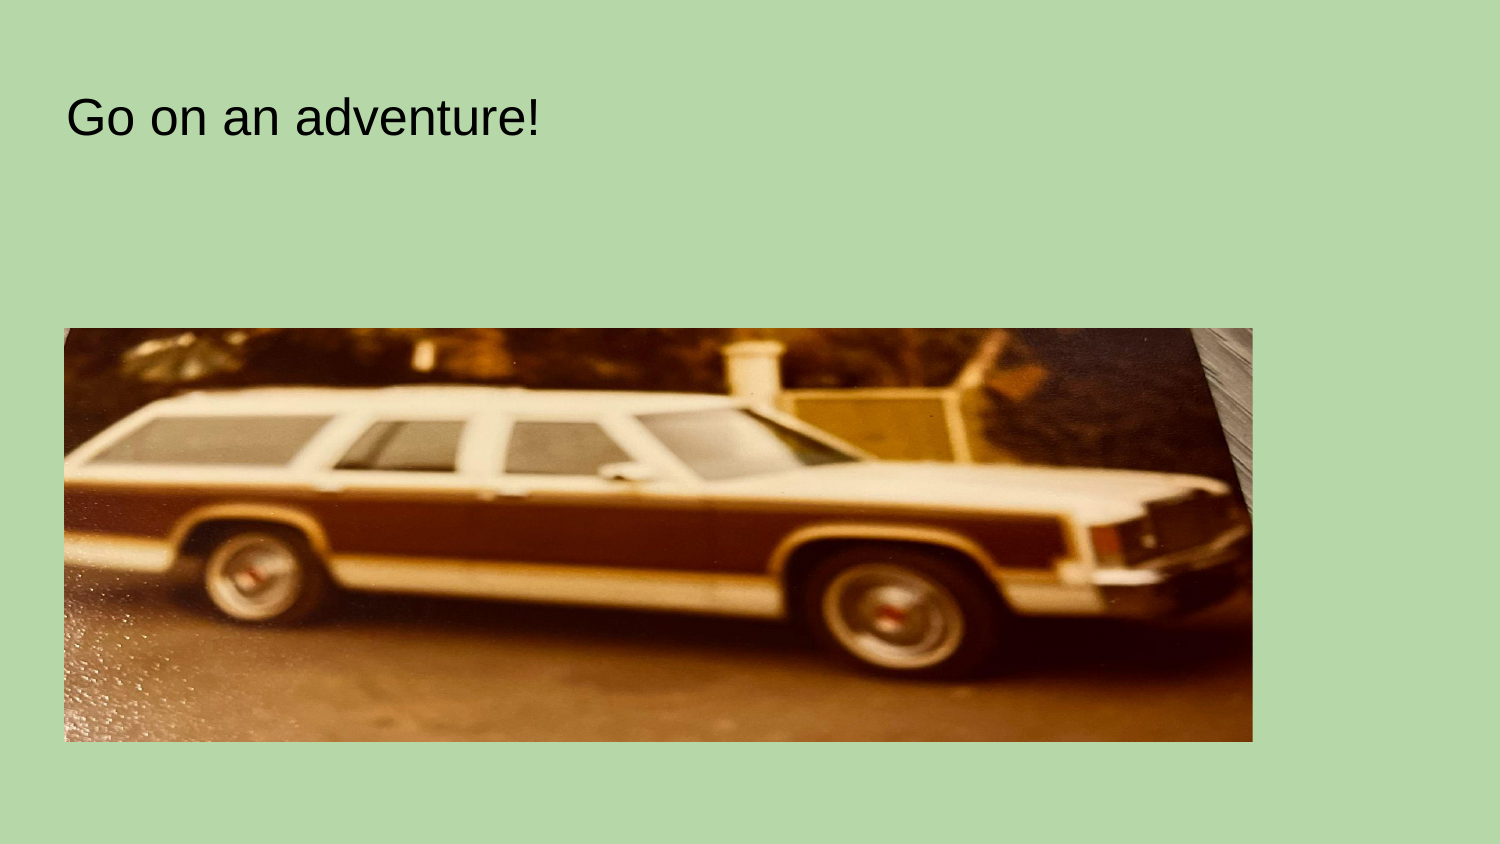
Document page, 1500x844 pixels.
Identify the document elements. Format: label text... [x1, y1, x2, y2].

title Go on an adventure! [51, 72, 1449, 167]
picture [64, 328, 1253, 742]
